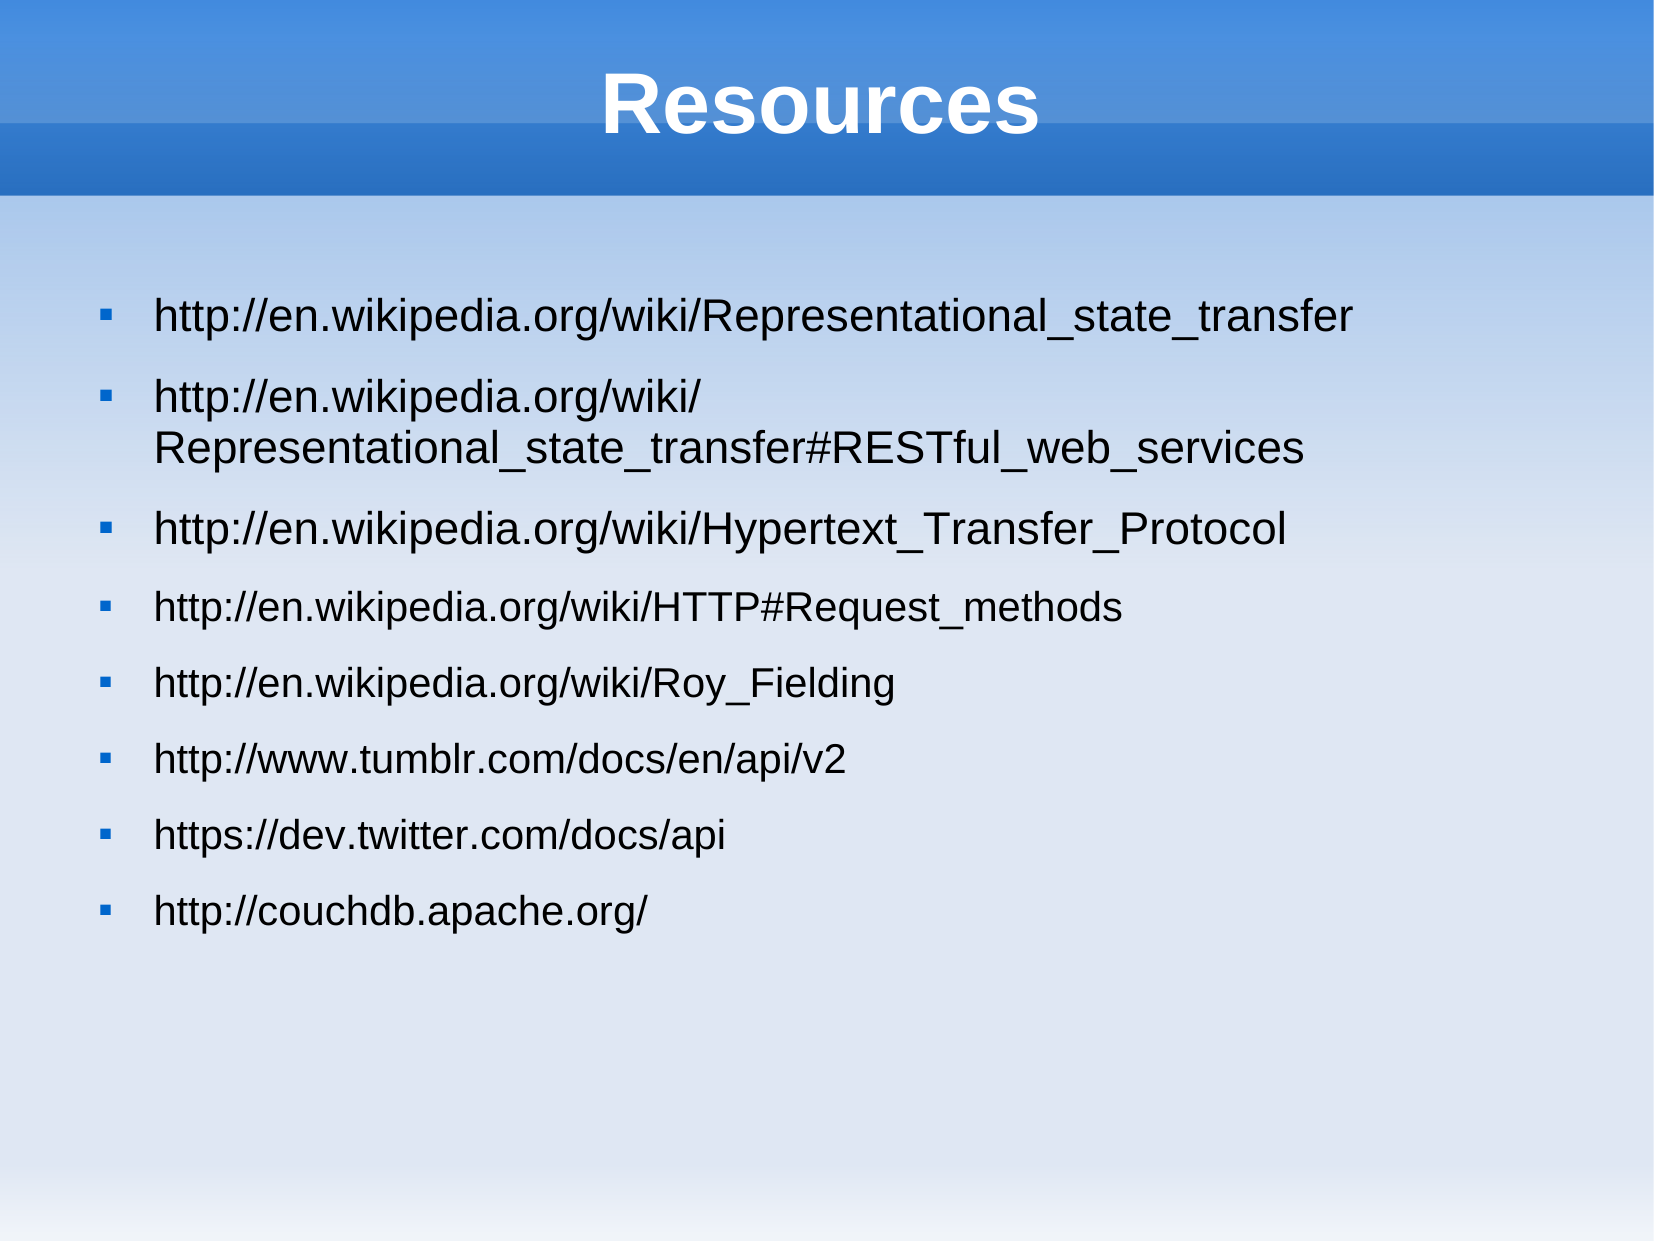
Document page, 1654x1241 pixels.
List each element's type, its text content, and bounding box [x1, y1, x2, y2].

title Resources [76, 0, 1565, 208]
picture [0, 0, 1654, 1241]
list http://en.wikipedia.org/wiki/Representational_state_transfer http://en.wikipedia.org/wiki/Representational_state_transfer#RESTful_web_services http://en.wikipedia.org/wiki/Hypertext_Transfer_Protocol http://en.wikipedia.org/wiki/HTTP#Request_methods http://en.wikipedia.org/wiki/Roy_Fielding http://www.tumblr.com/docs/en/api/v2 https://dev.twitter.com/docs/api http://couchdb.apache.org/ [82, 290, 1571, 1109]
